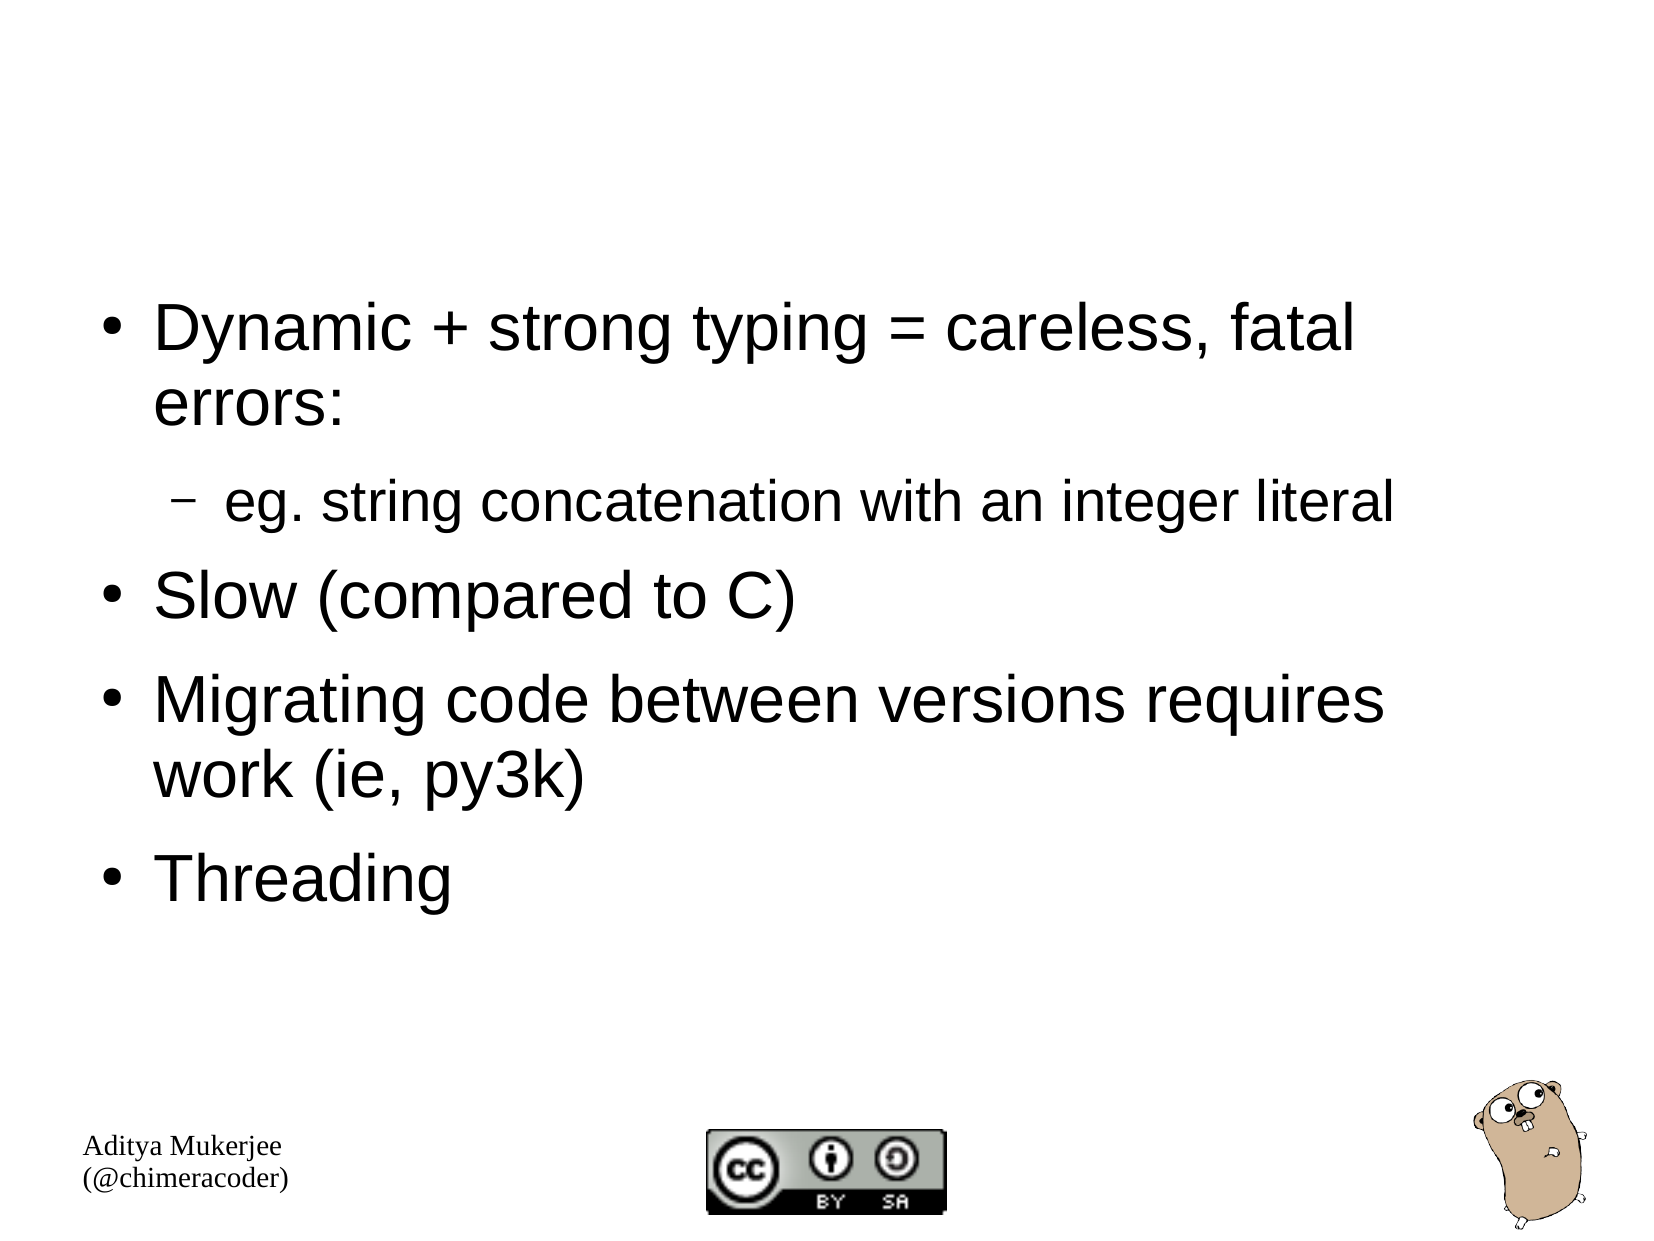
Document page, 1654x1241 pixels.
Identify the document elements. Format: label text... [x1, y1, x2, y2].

picture [706, 1129, 947, 1215]
list Dynamic + strong typing = careless, fatal errors: eg. string concatenation with an integer literal Slow (compared to C) Migrating code between versions requires work (ie, py3k) Threading [82, 290, 1538, 1010]
picture [1455, 1079, 1606, 1230]
